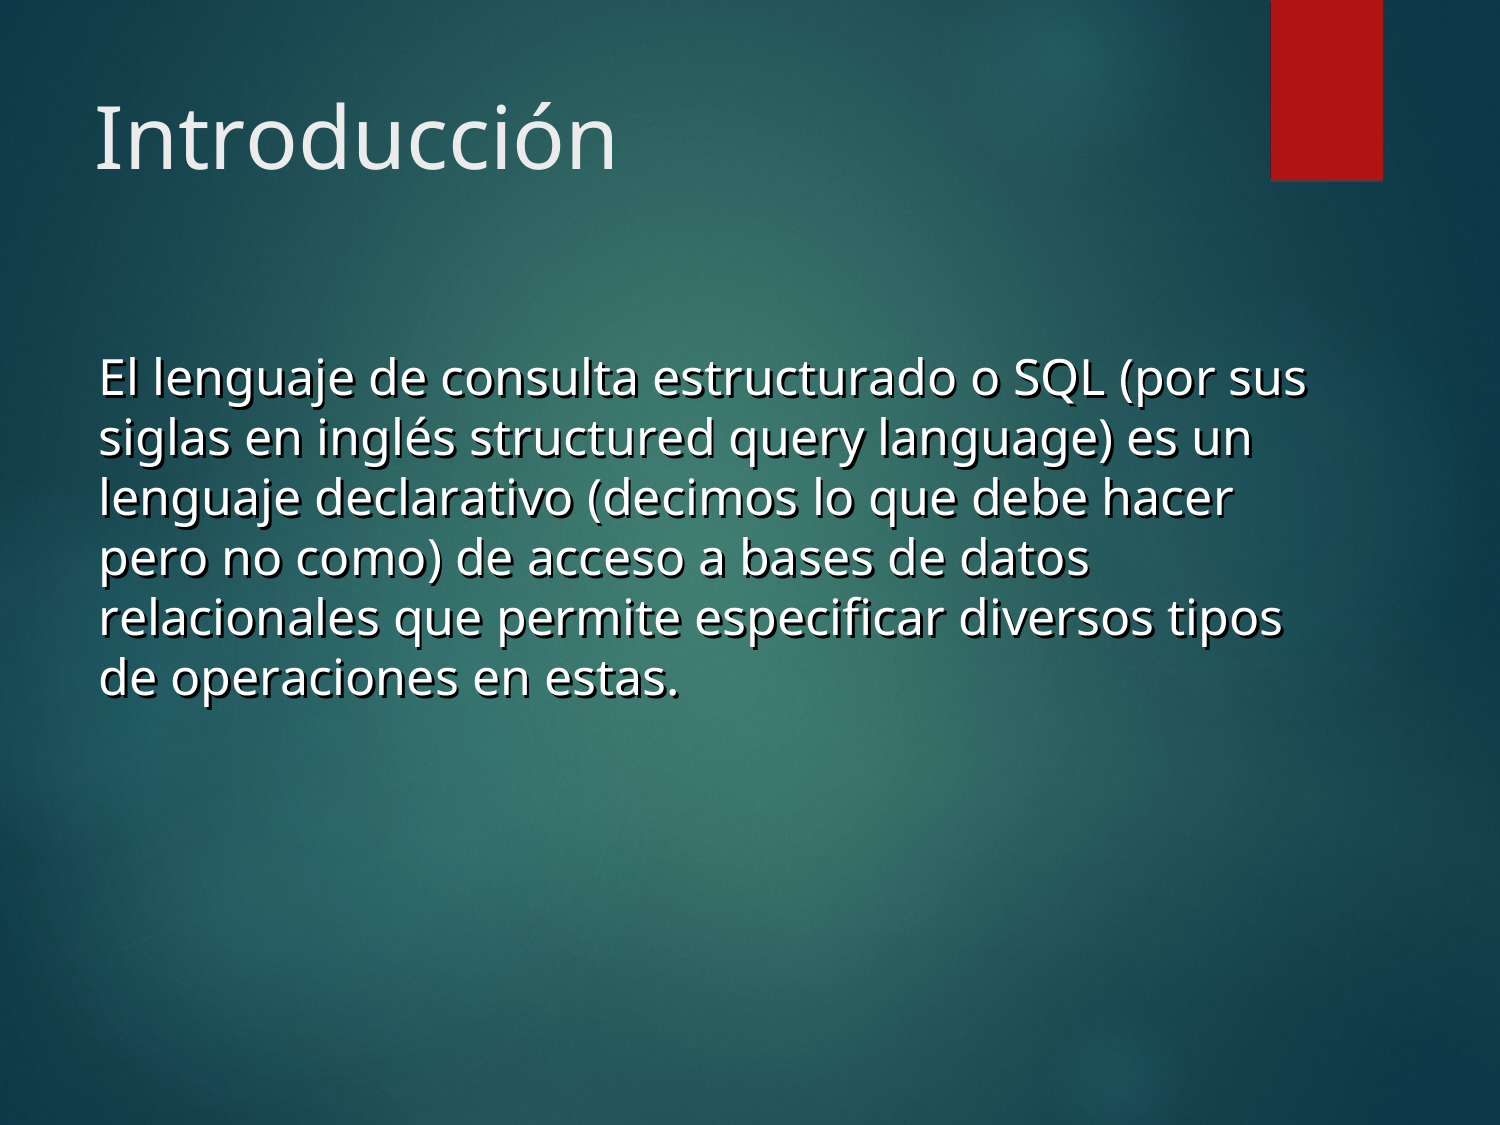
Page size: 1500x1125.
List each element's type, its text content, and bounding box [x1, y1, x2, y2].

title Introducción [79, 74, 1237, 304]
picture [0, 0, 1500, 1125]
text_box El lenguaje de consulta estructurado o SQL (por sus siglas en inglés structured query language) es un lenguaje declarativo (decimos lo que debe hacer pero no como) de acceso a bases de datos relacionales que permite especificar diversos tipos de operaciones en estas. [84, 337, 1360, 835]
